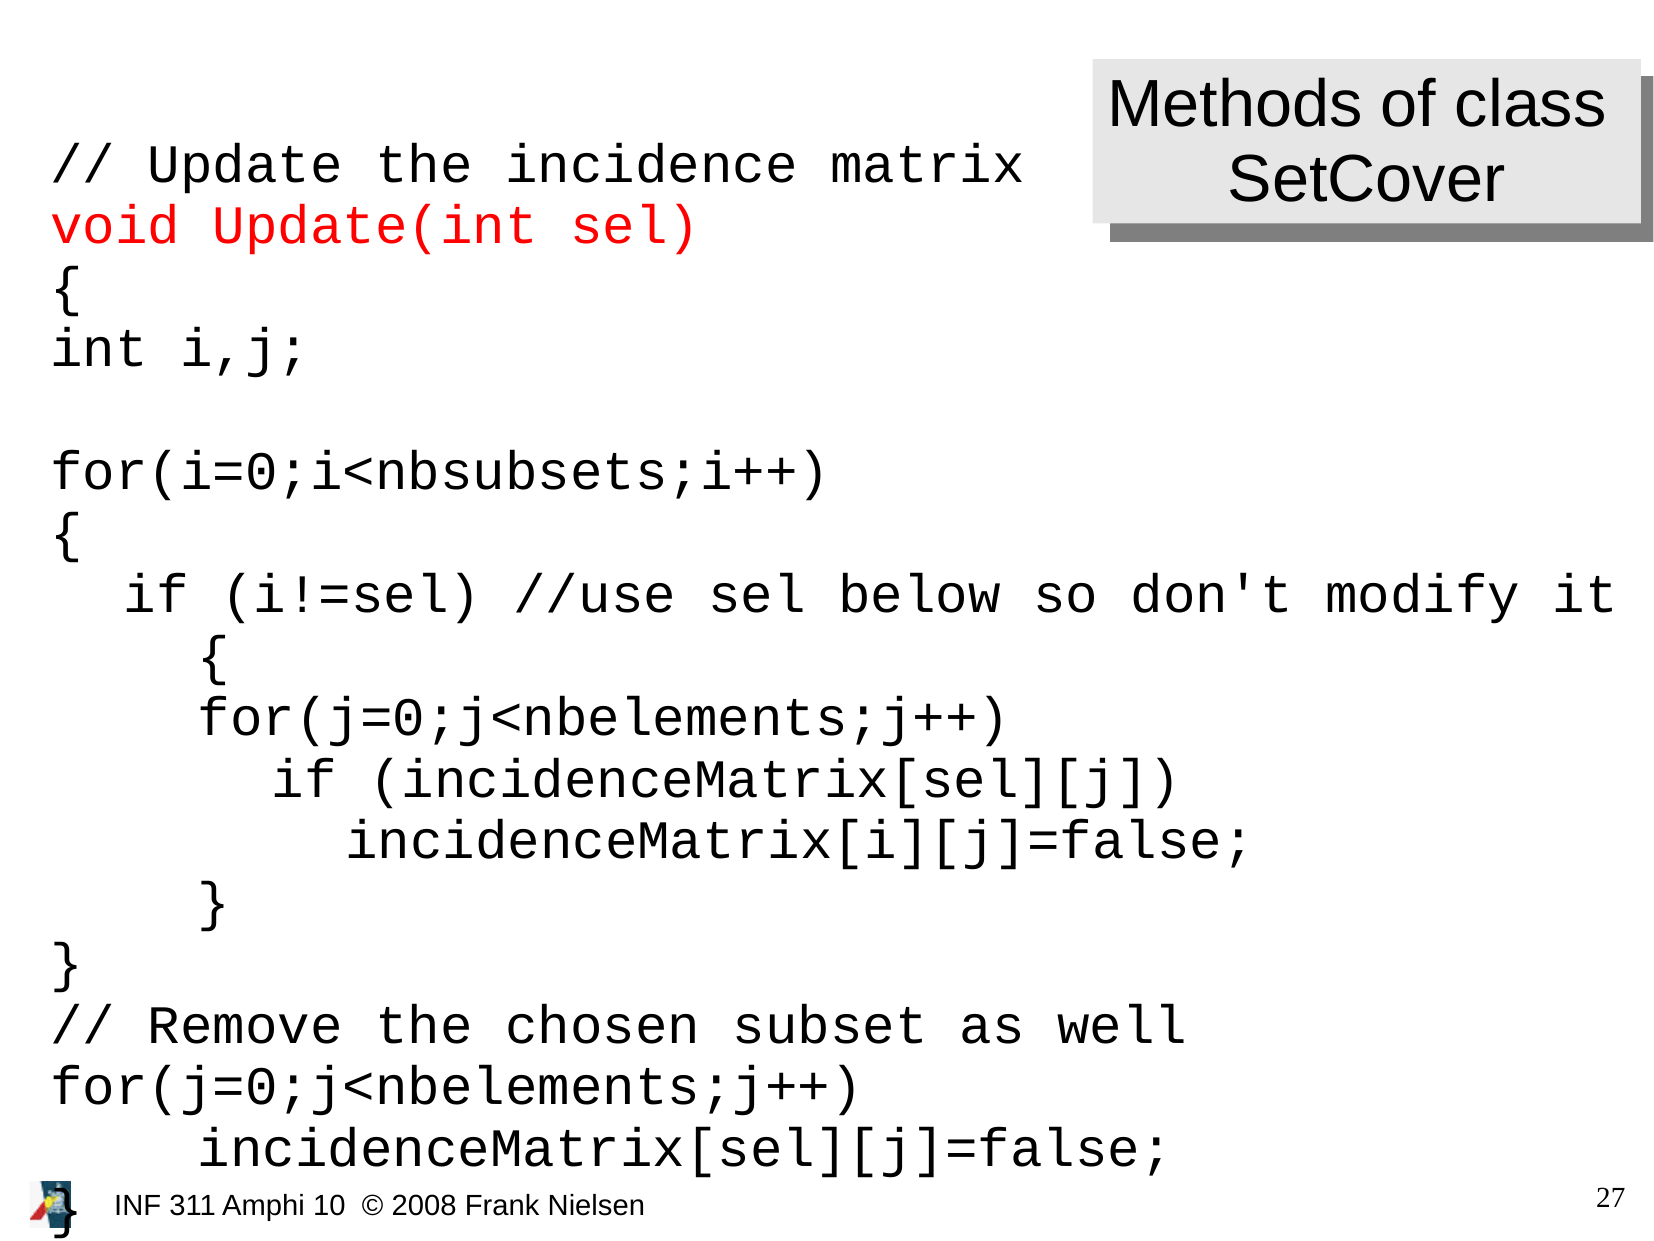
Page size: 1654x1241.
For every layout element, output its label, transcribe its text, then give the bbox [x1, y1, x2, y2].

text_box Methods of class SetCover [1092, 59, 1641, 224]
picture [29, 1181, 71, 1228]
text_box // Update the incidence matrix void Update(int sel) { int i,j; for(i=0;i<nbsubsets;i++) { if (i!=sel) //use sel below so don't modify it { for(j=0;j<nbelements;j++) if (incidenceMatrix[sel][j]) incidenceMatrix[i][j]=false; } } // Remove the chosen subset as well for(j=0;j<nbelements;j++) incidenceMatrix[sel][j]=false; } [35, 129, 1634, 1185]
